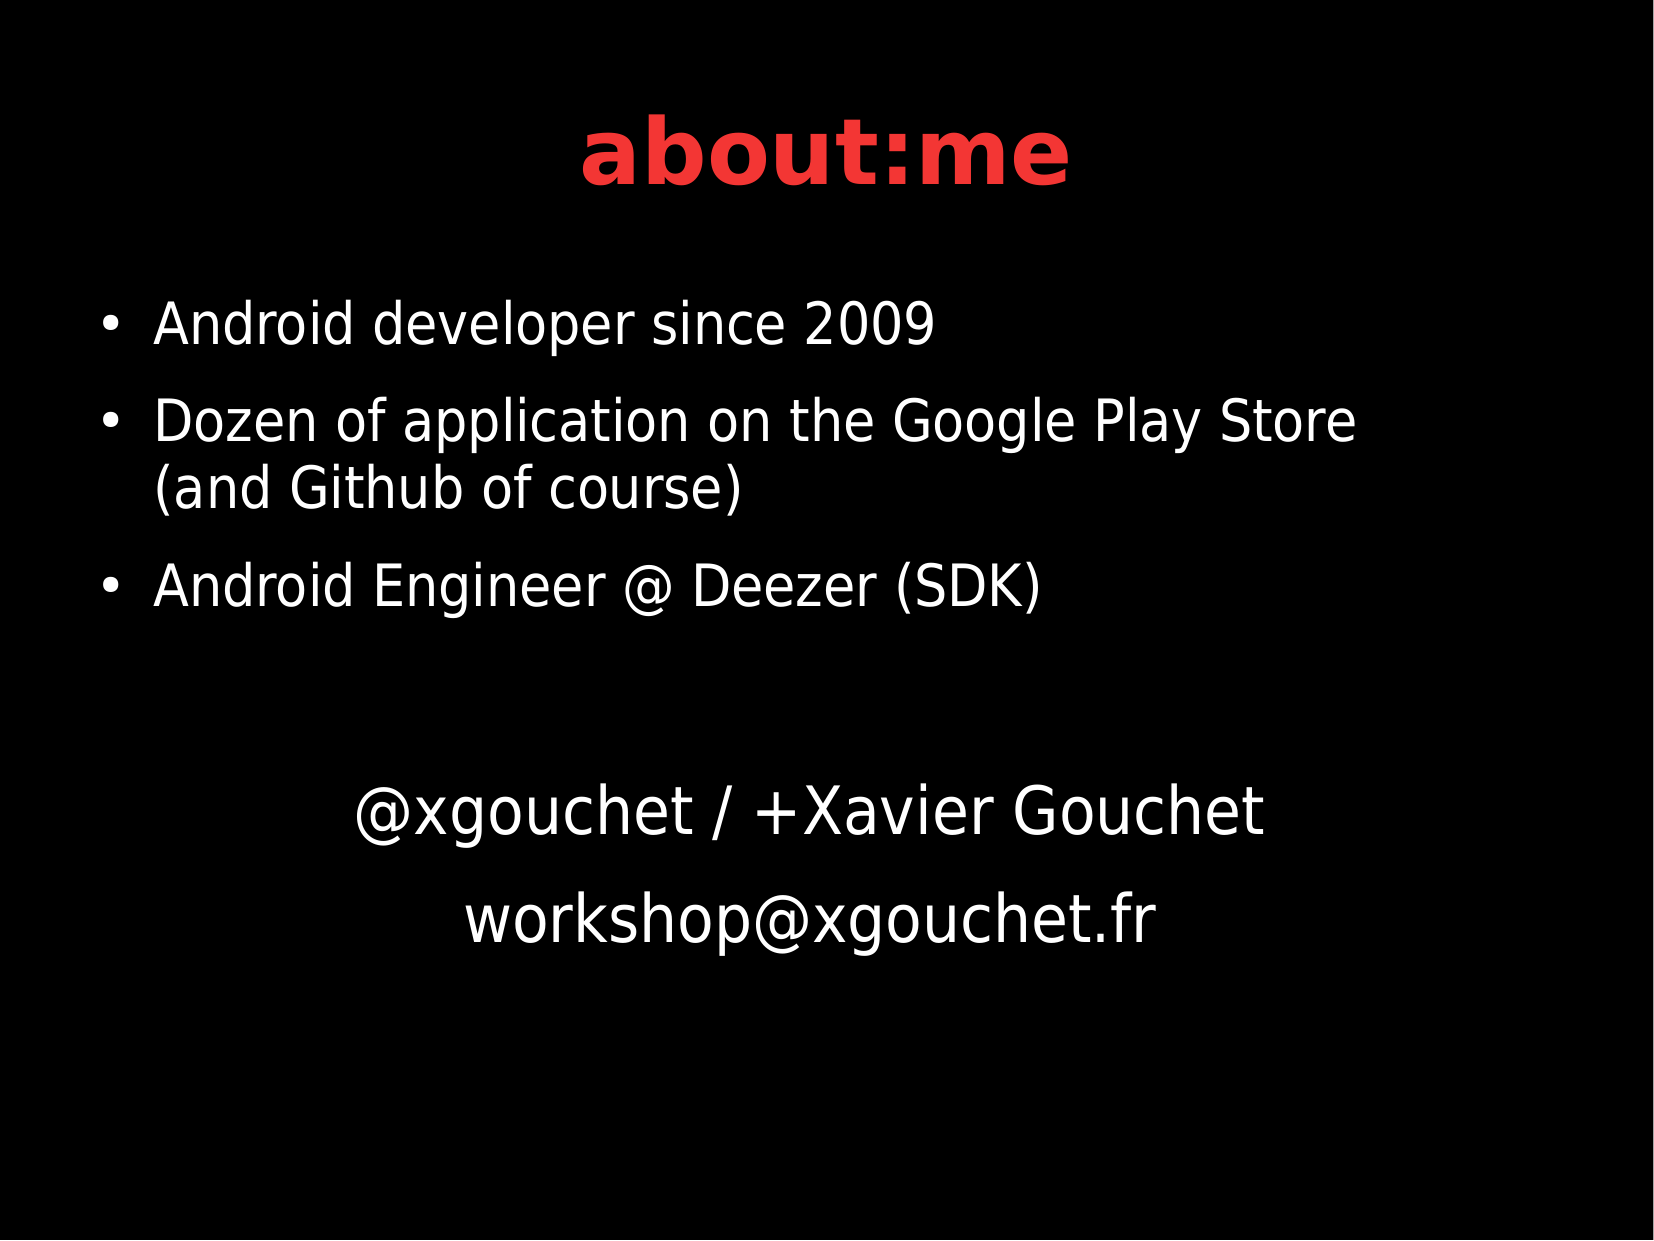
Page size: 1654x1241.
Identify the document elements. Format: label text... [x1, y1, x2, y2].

title about:me [82, 49, 1571, 257]
list Android developer since 2009 Dozen of application on the Google Play Store (and Github of course) Android Engineer @ Deezer (SDK) [82, 290, 1538, 634]
list @xgouchet / +Xavier Gouchet workshop@xgouchet.fr [82, 665, 1538, 1009]
